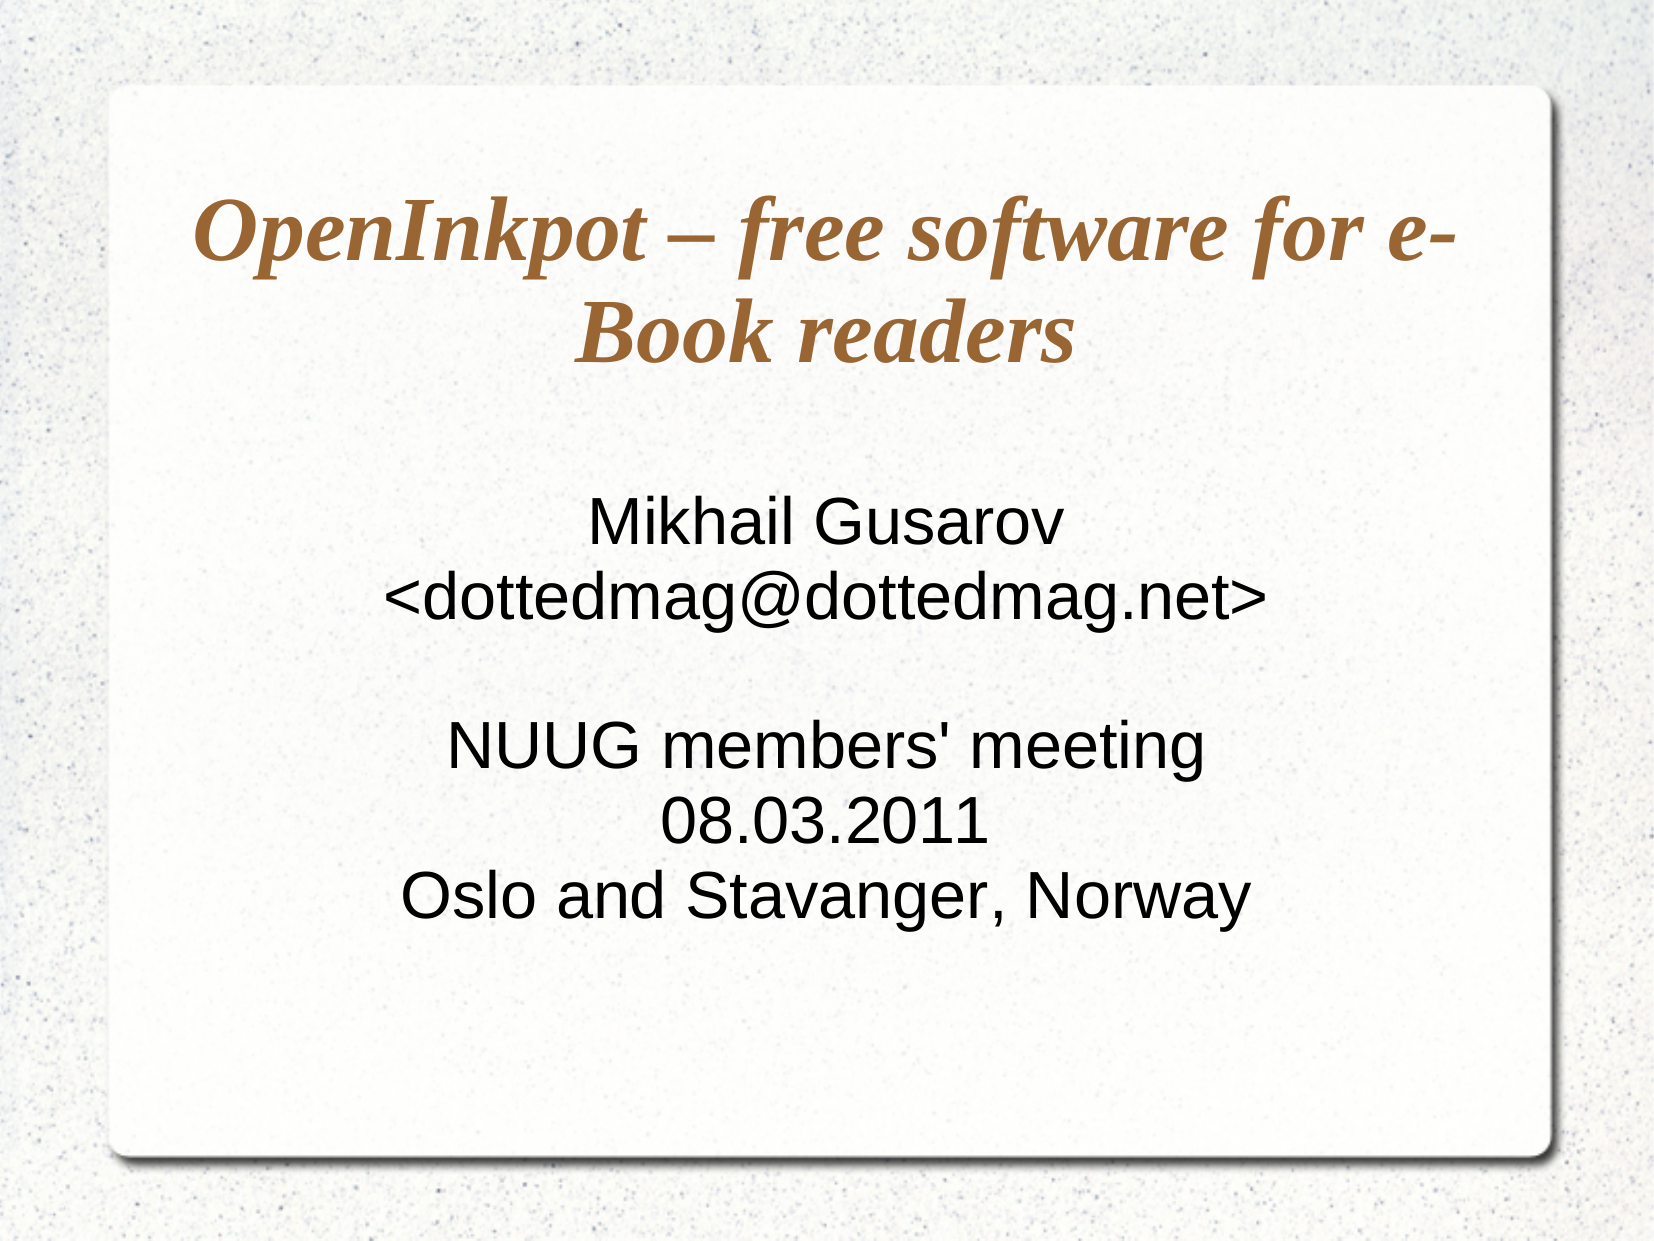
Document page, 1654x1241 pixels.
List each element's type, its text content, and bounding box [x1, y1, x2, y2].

title OpenInkpot – free software for e-Book readers [118, 176, 1536, 384]
subtitle Mikhail Gusarov <dottedmag@dottedmag.net> NUUG members' meeting 08.03.2011 Oslo and Stavanger, Norway [147, 336, 1506, 1156]
picture [0, 0, 1654, 1241]
